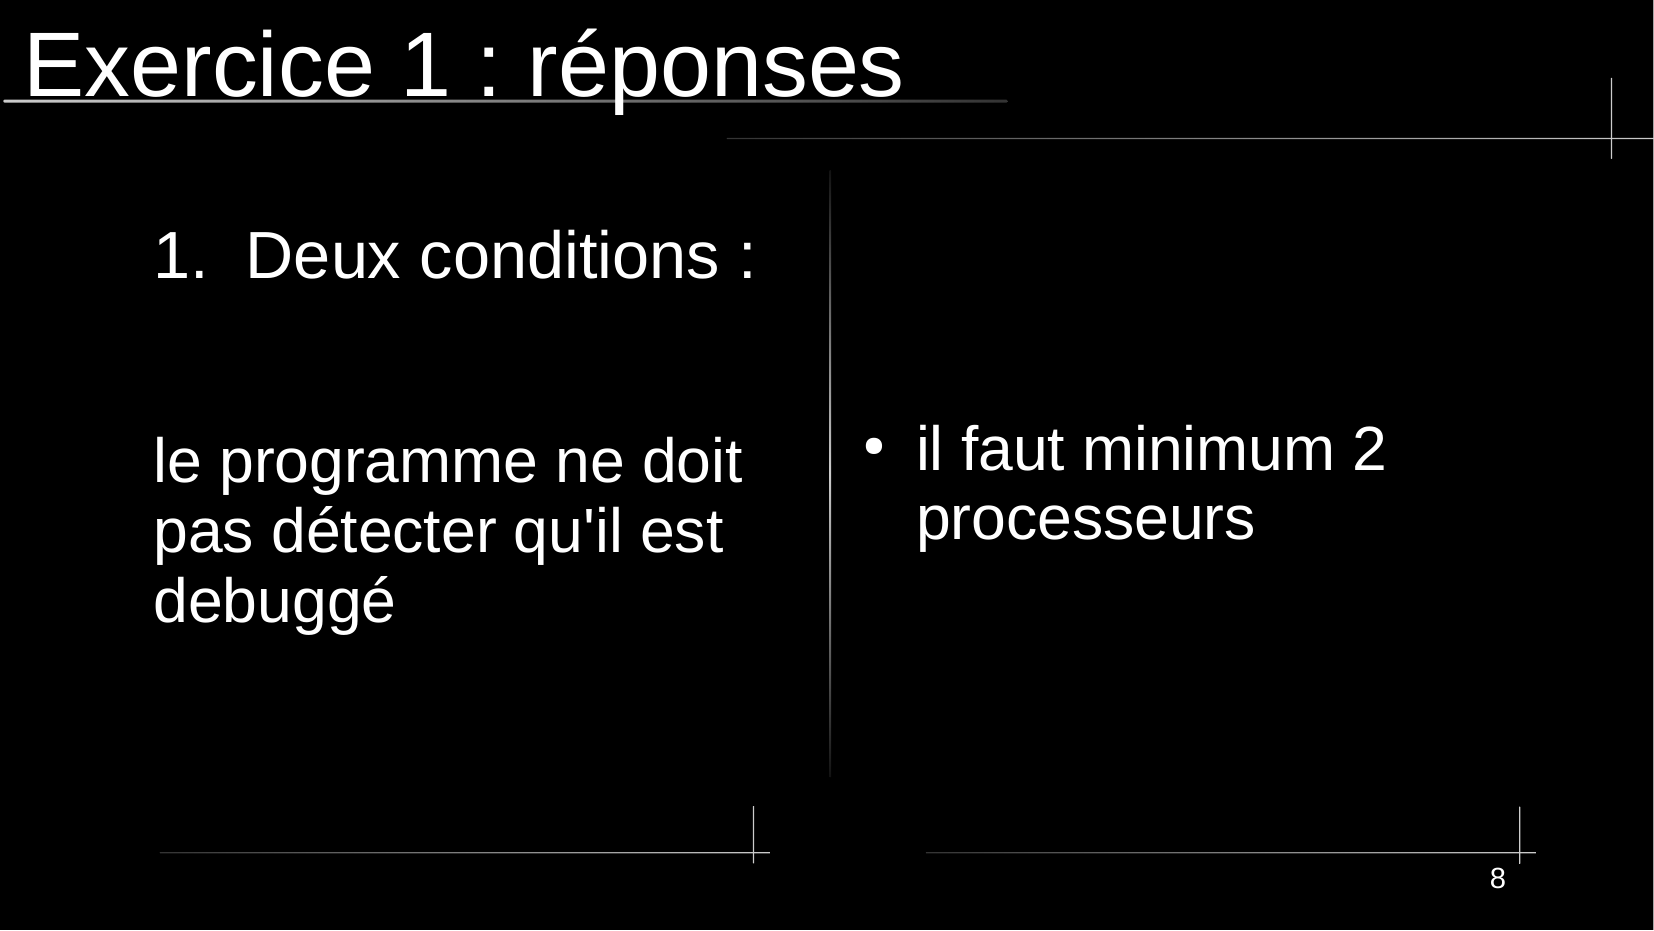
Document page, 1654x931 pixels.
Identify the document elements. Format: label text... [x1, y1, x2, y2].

list 1. Deux conditions : le programme ne doit pas détecter qu'il est debuggé [82, 217, 809, 758]
list il faut minimum 2 processeurs [845, 413, 1572, 758]
title Exercice 1 : réponses [23, 11, 1589, 119]
